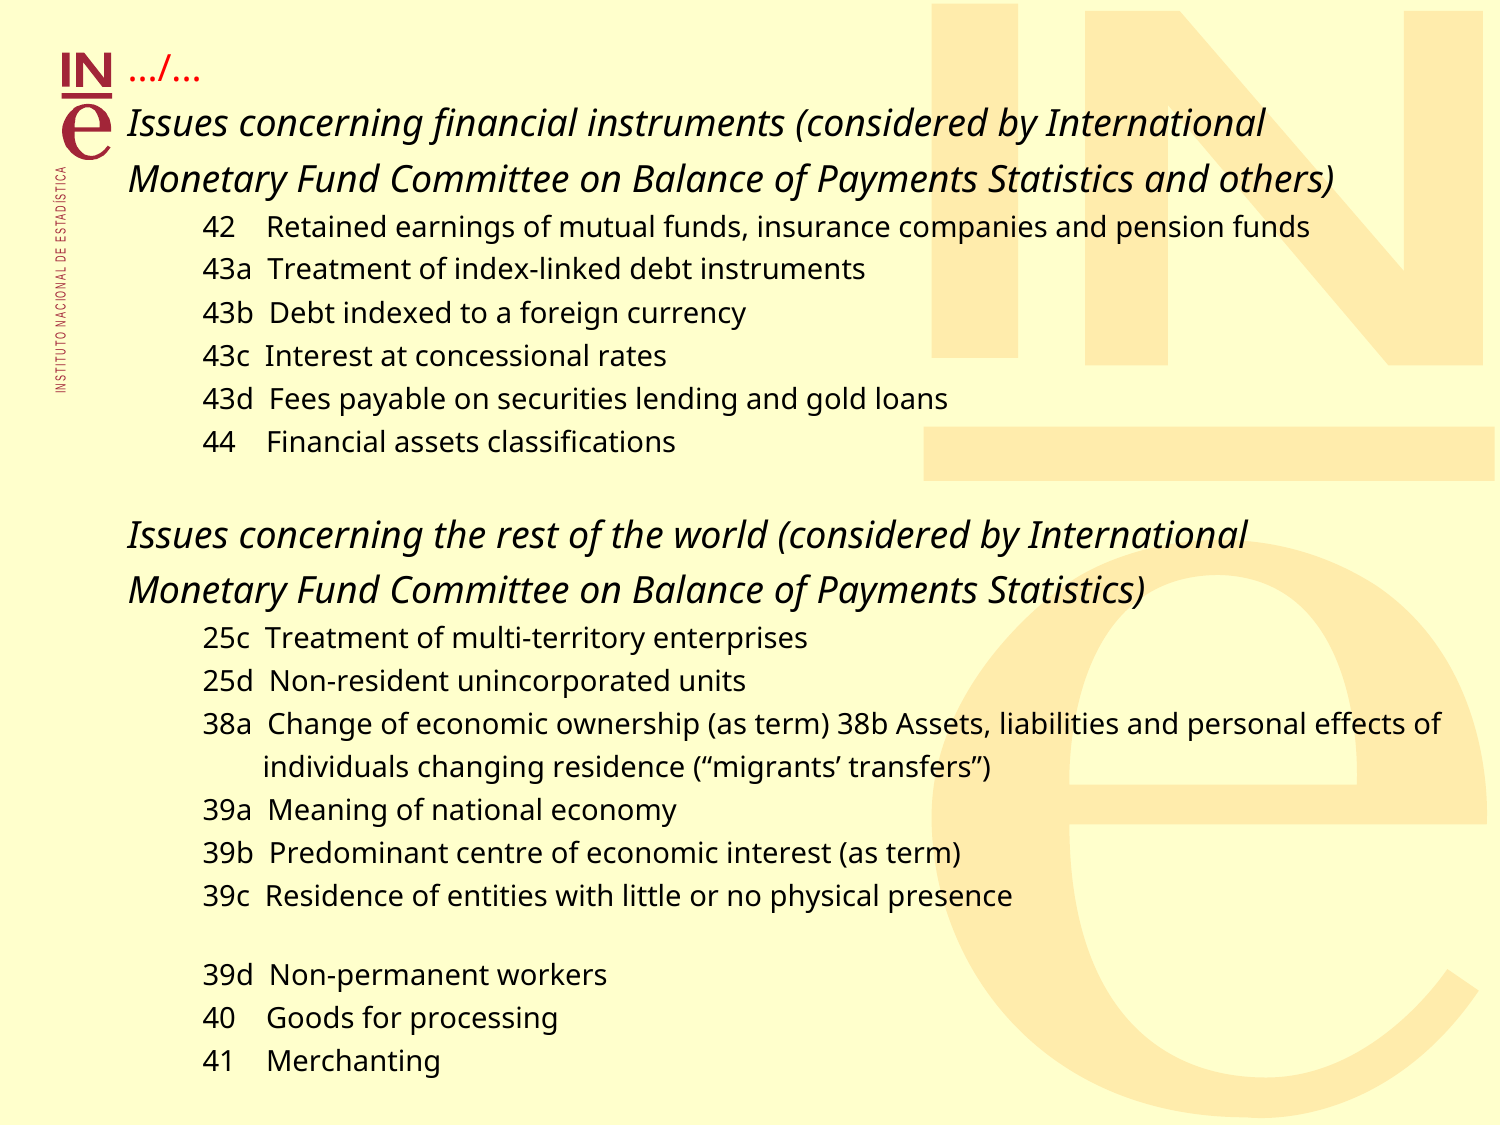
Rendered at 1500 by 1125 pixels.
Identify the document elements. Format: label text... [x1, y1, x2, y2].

list .../... Issues concerning financial instruments (considered by International Monetary Fund Committee on Balance of Payments Statistics and others) 42 Retained earnings of mutual funds, insurance companies and pension funds 43a Treatment of index-linked debt instruments 43b Debt indexed to a foreign currency 43c Interest at concessional rates 43d Fees payable on securities lending and gold loans 44 Financial assets classifications Issues concerning the rest of the world (considered by International Monetary Fund Committee on Balance of Payments Statistics) 25c Treatment of multi-territory enterprises 25d Non-resident unincorporated units 38a Change of economic ownership (as term) 38b Assets, liabilities and personal effects of individuals changing residence (“migrants’ transfers”) 39a Meaning of national economy 39b Predominant centre of economic interest (as term) 39c Residence of entities with little or no physical presence 39d Non-permanent workers 40 Goods for processing 41 Merchanting .../... [112, 37, 1500, 1125]
